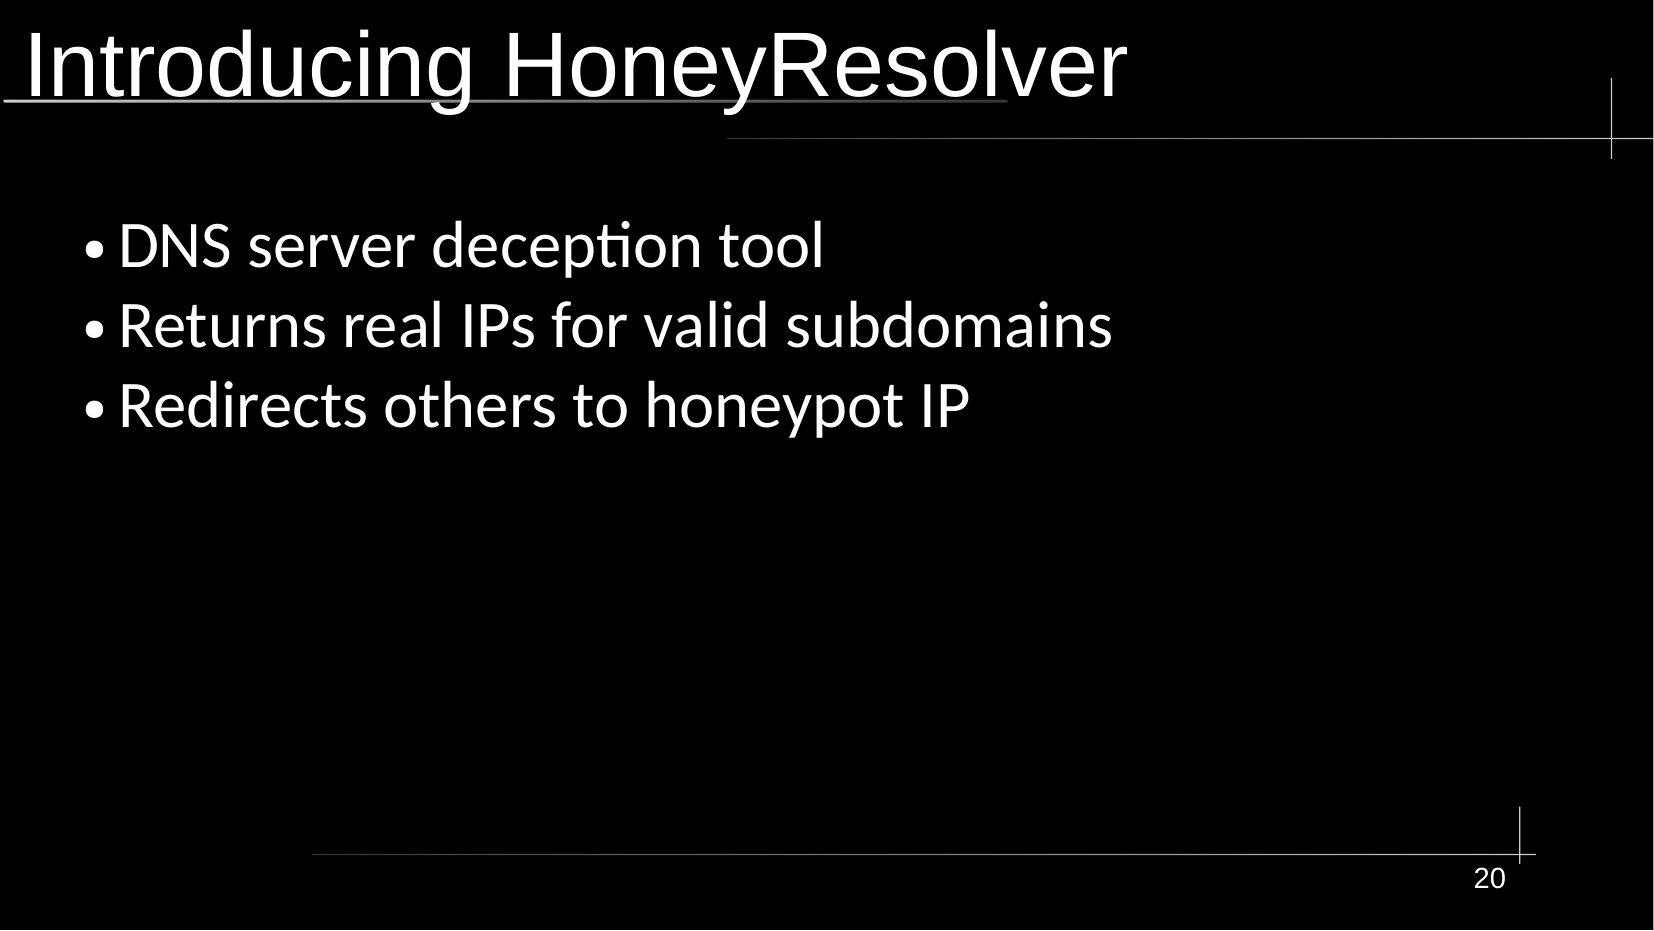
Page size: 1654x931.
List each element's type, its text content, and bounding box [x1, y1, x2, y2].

title Introducing HoneyResolver [23, 11, 1589, 119]
list DNS server deception tool Returns real IPs for valid subdomains Redirects others to honeypot IP [82, 217, 1571, 758]
